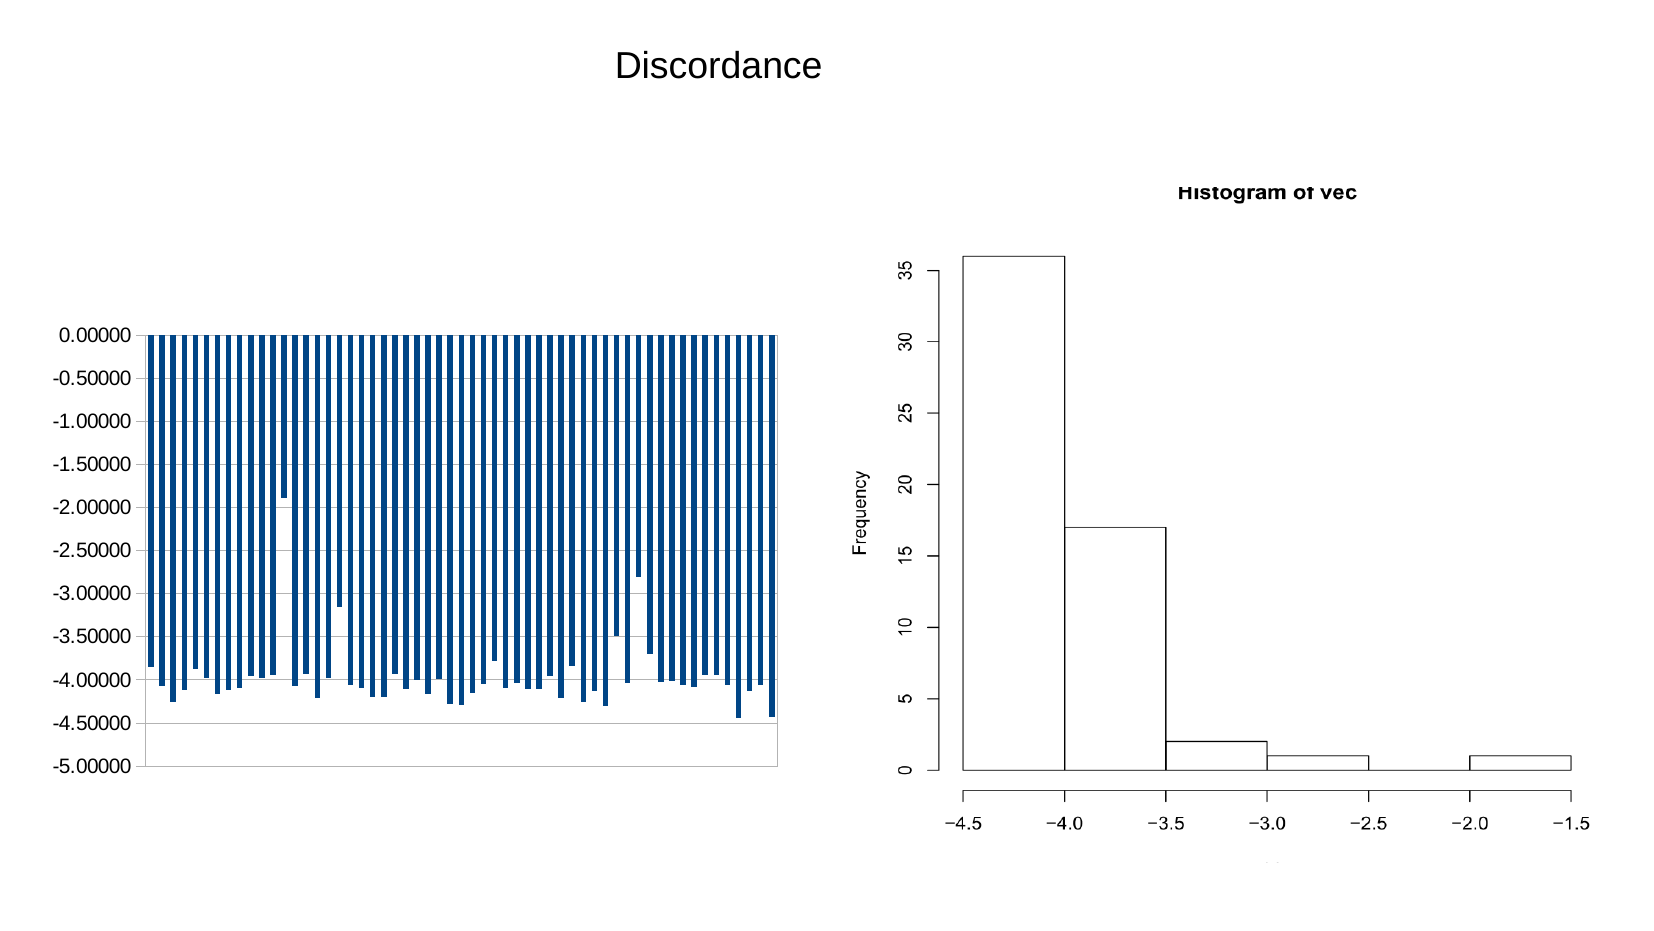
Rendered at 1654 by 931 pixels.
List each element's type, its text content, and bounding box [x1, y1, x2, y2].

text_box Discordance [600, 37, 1351, 137]
picture [845, 187, 1643, 863]
chart [37, 313, 793, 788]
